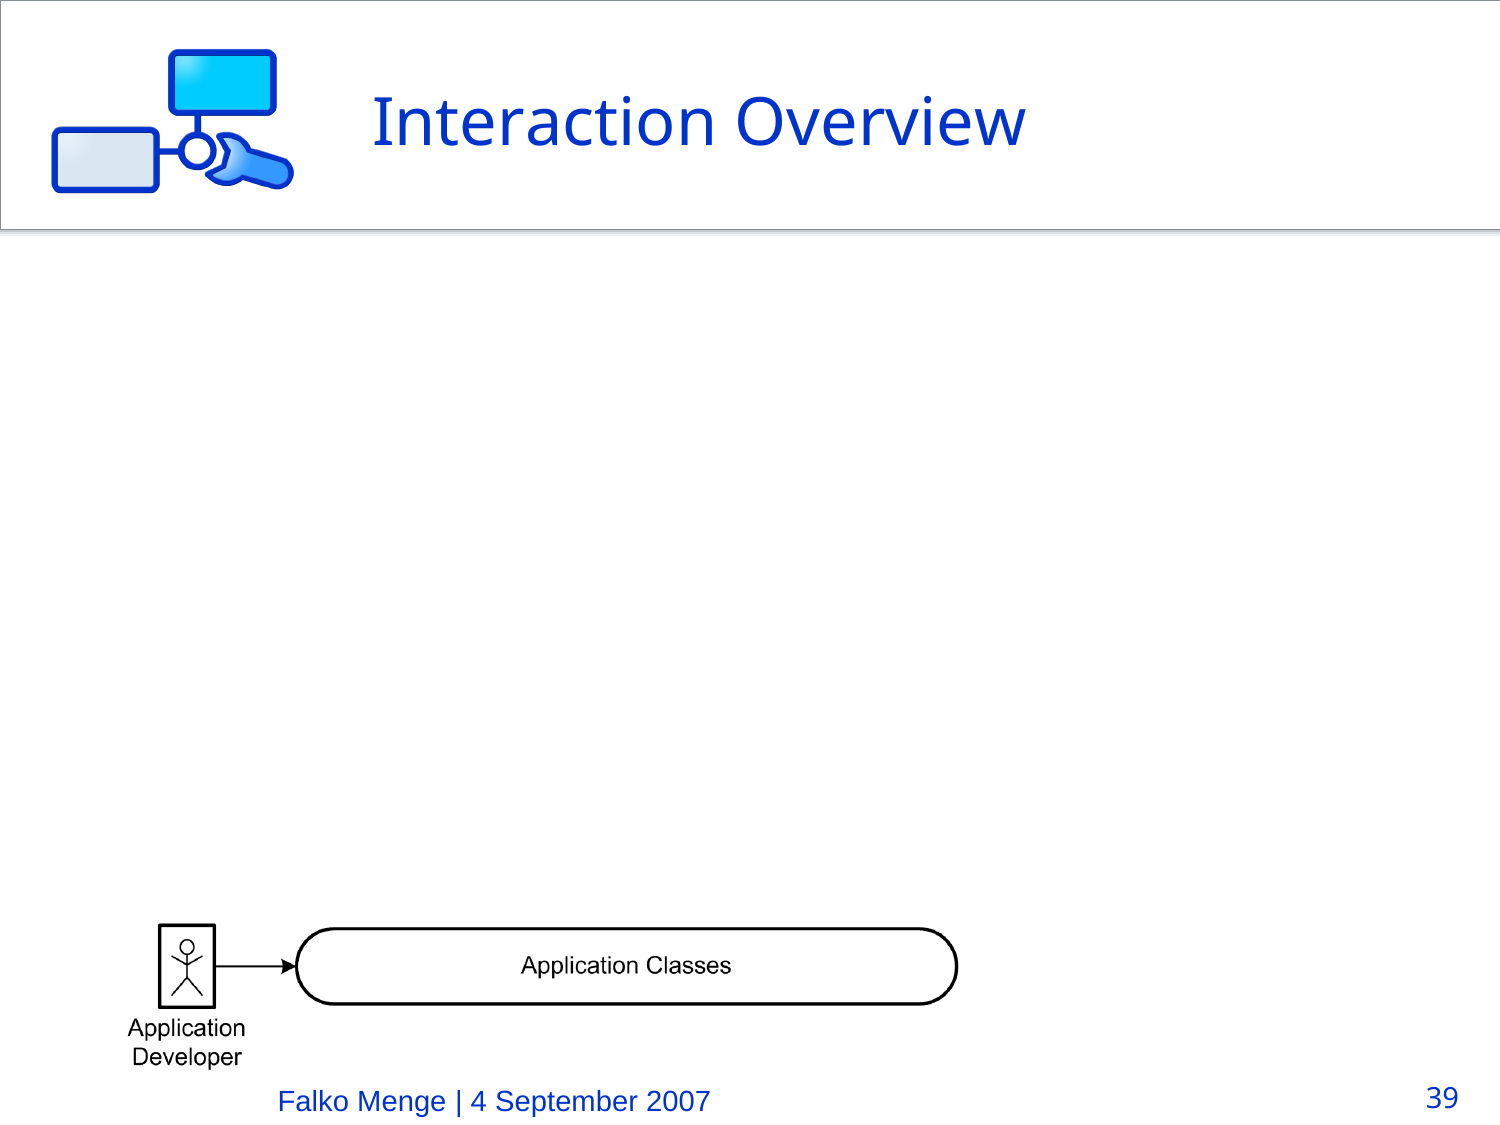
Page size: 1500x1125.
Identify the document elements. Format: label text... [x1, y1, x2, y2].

picture [8, 19, 310, 224]
picture [0, 230, 1500, 236]
title Interaction Overview [372, 19, 1500, 221]
picture [112, 255, 1423, 1072]
